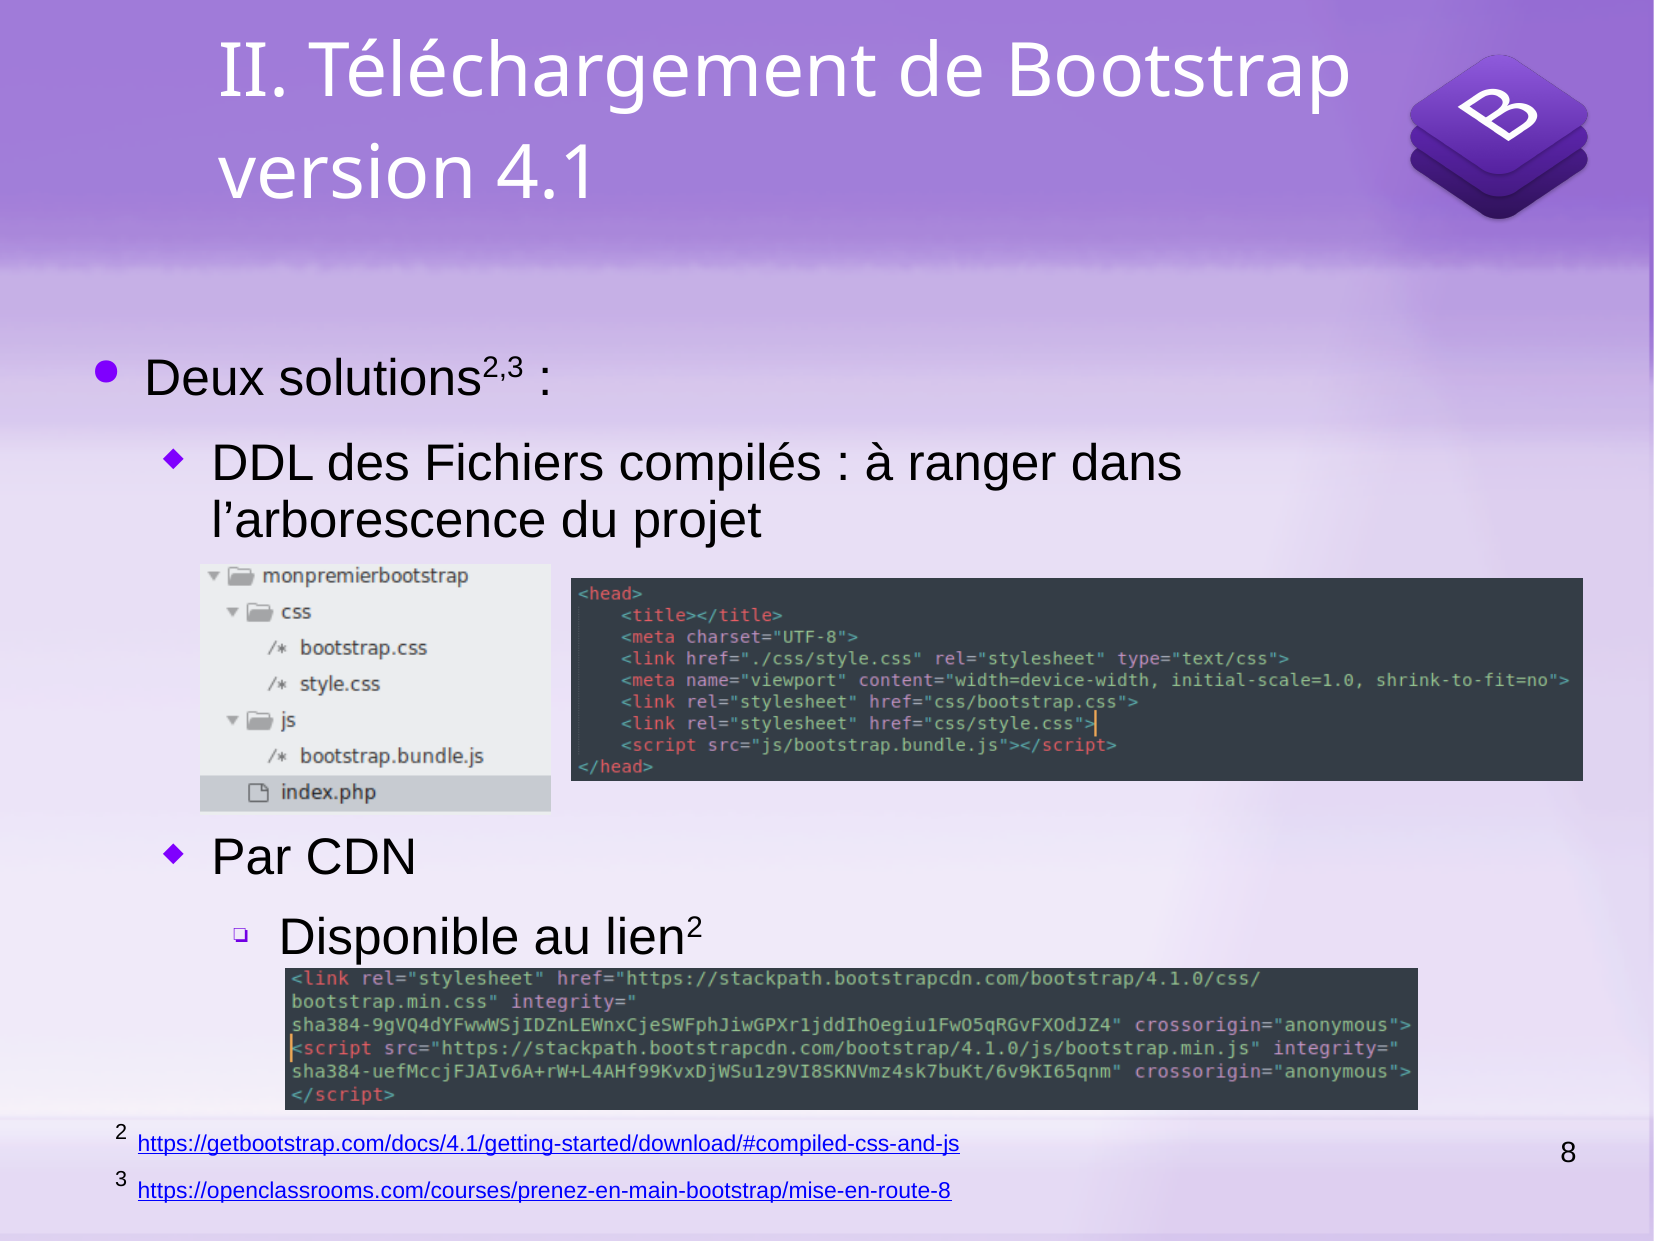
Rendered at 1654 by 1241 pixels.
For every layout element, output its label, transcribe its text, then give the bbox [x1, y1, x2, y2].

text_box 2 https://getbootstrap.com/docs/4.1/getting-started/download/#compiled-css-and-js [100, 1110, 976, 1169]
picture [0, 0, 1654, 1241]
text_box 3 https://openclassrooms.com/courses/prenez-en-main-bootstrap/mise-en-route-8 [100, 1157, 967, 1216]
list Deux solutions2,3 : DDL des Fichiers compilés : à ranger dans l’arborescence du projet Par CDN Disponible au lien2 [76, 348, 1453, 969]
title II. Téléchargement de Bootstrap version 4.1 [218, 35, 1400, 202]
